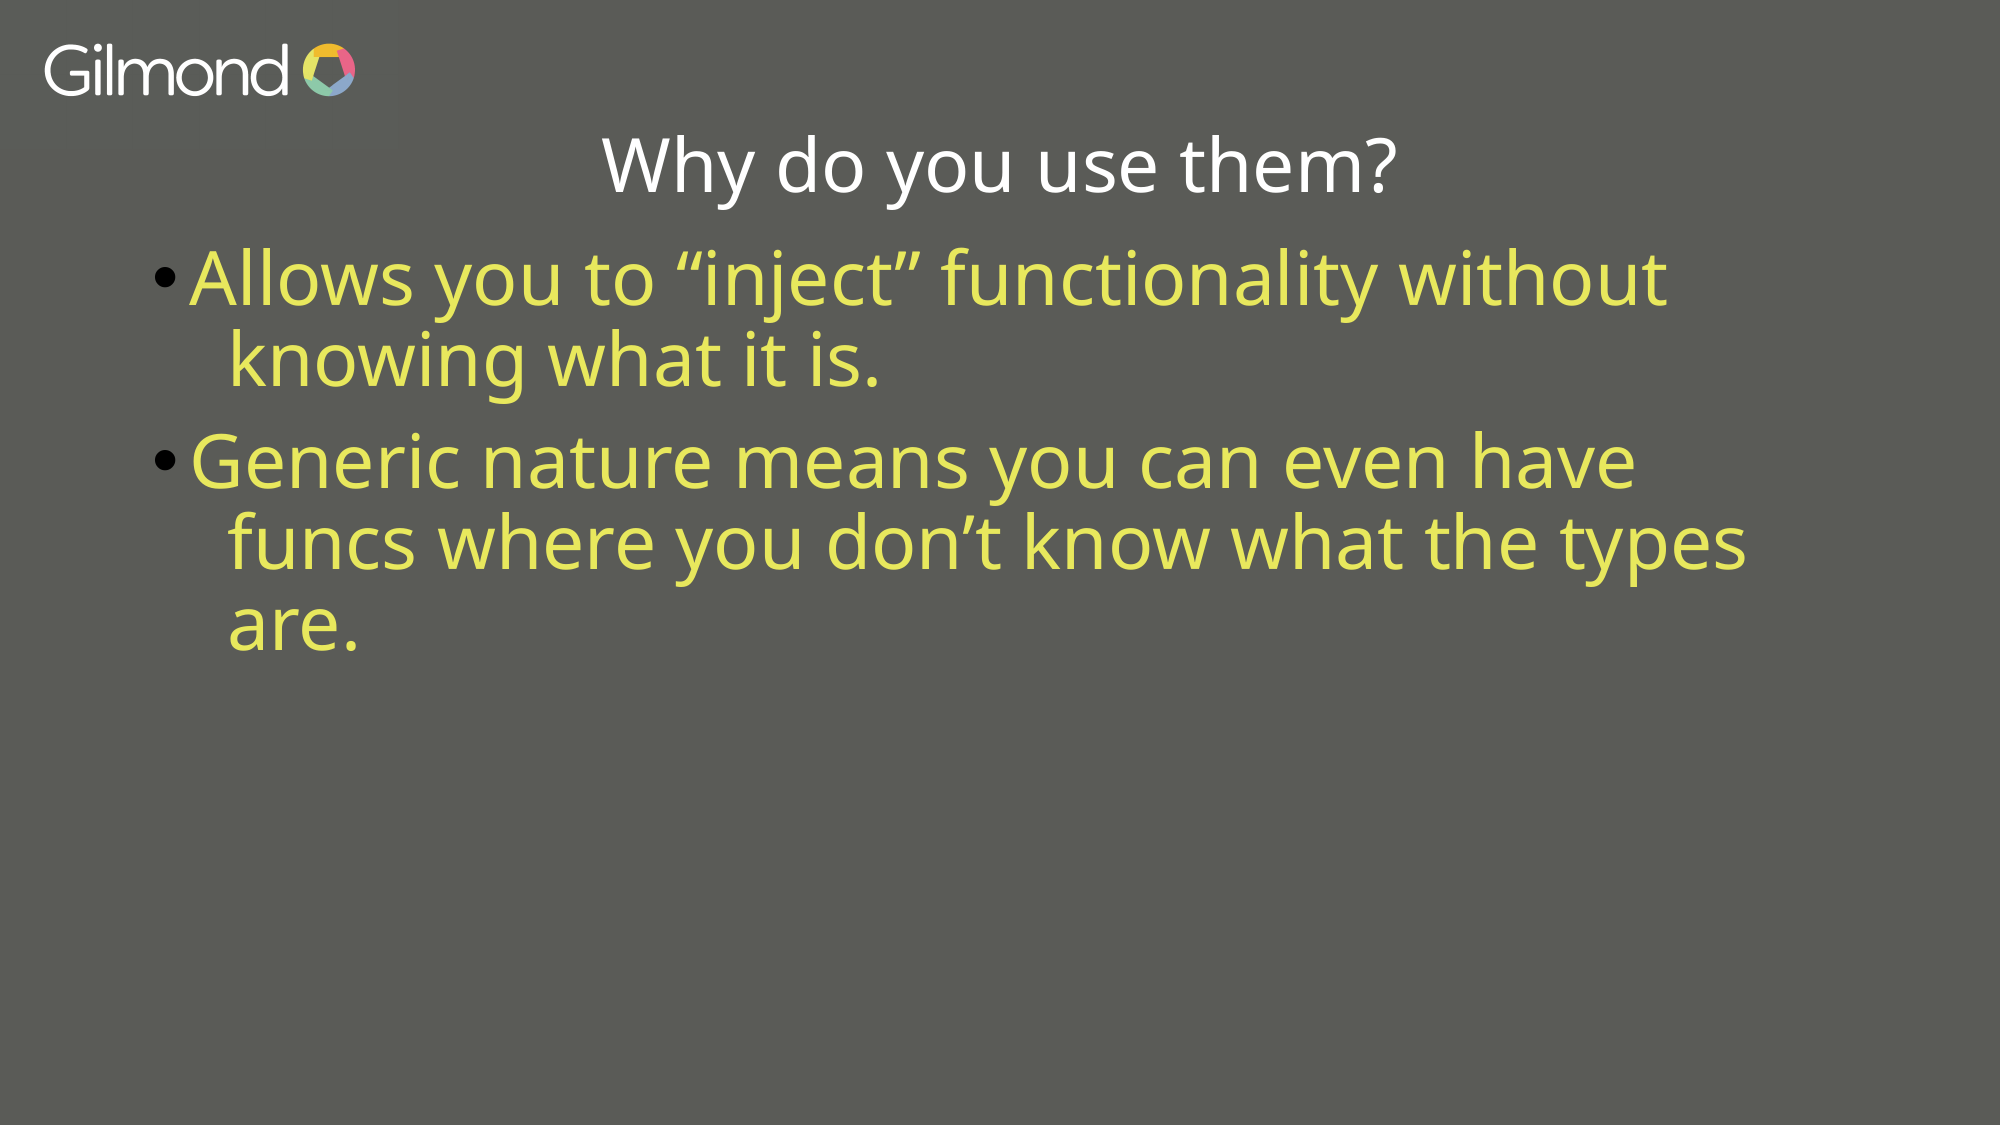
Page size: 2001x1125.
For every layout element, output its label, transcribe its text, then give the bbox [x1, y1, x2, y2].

picture [0, 0, 399, 149]
title Why do you use them? [137, 59, 1863, 233]
list Allows you to “inject” functionality without knowing what it is. Generic nature means you can even have funcs where you don’t know what the types are. [137, 233, 1863, 1053]
